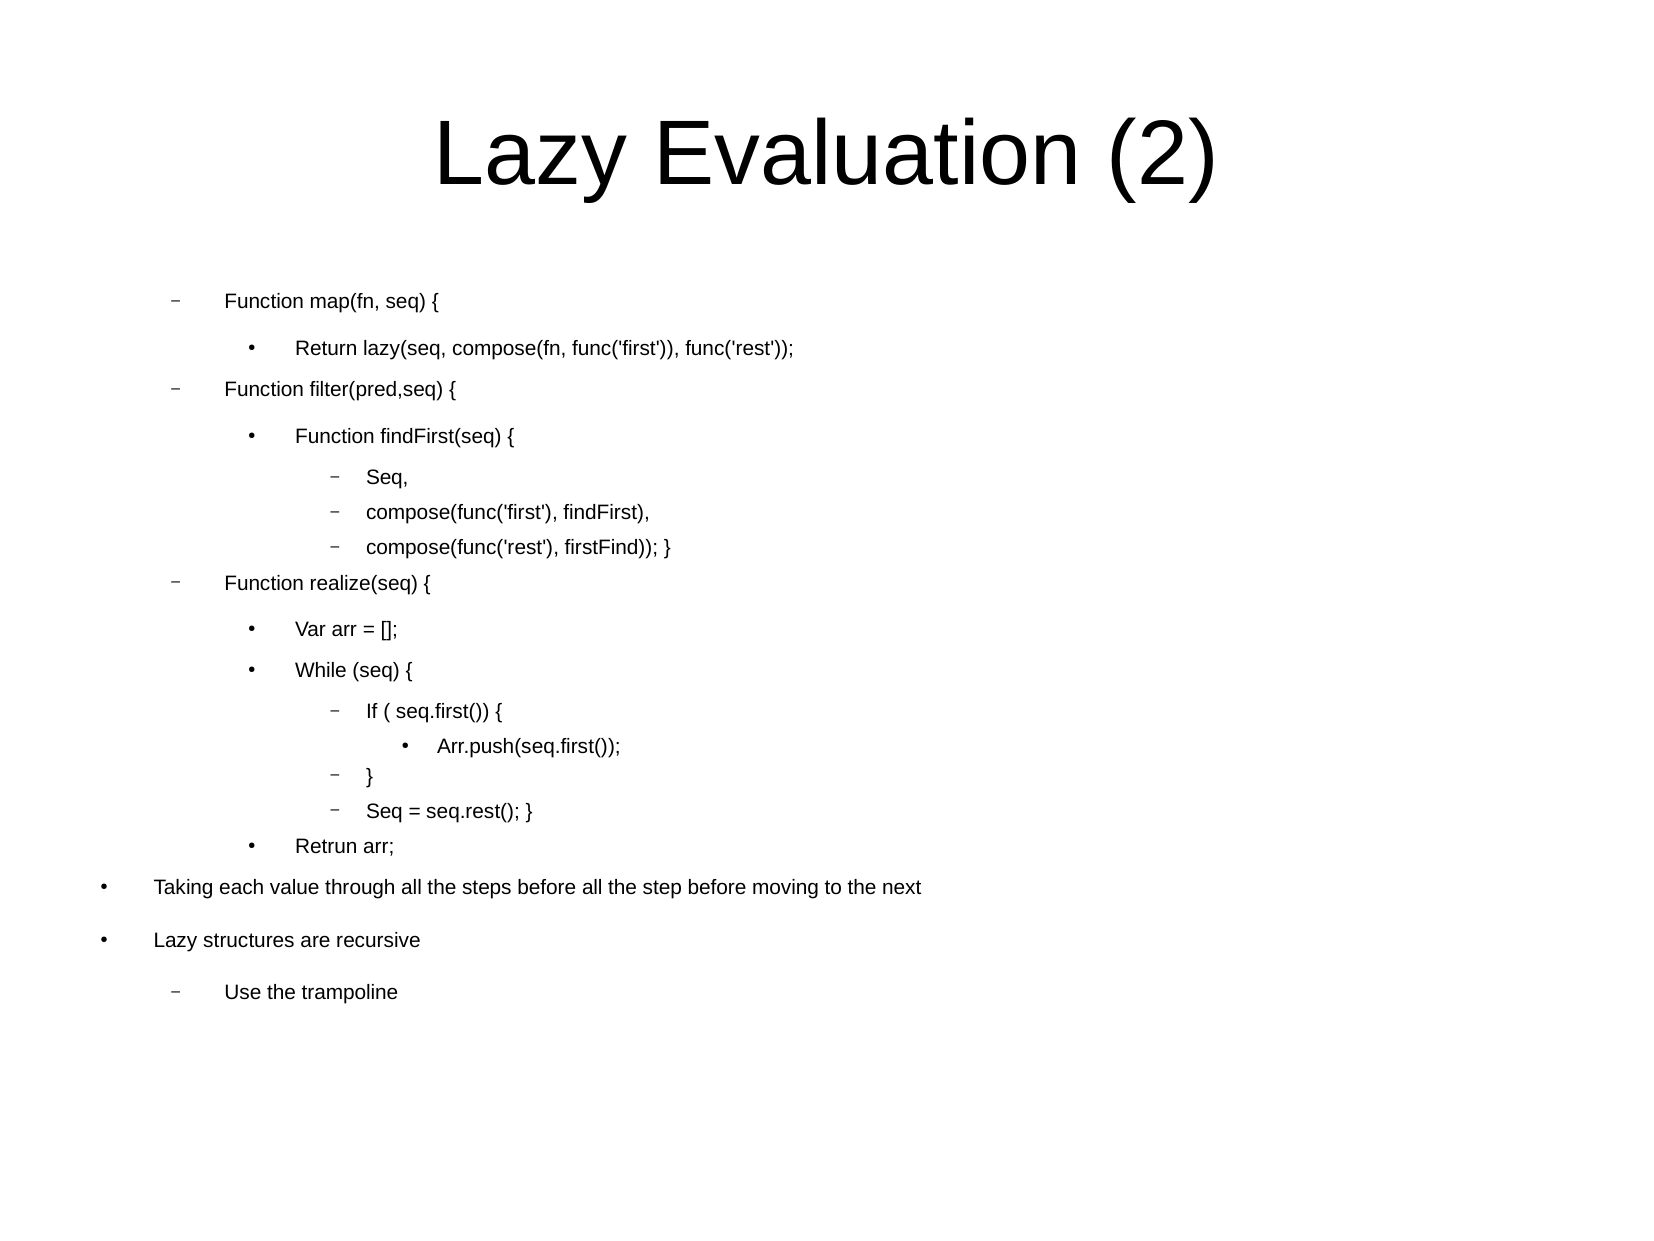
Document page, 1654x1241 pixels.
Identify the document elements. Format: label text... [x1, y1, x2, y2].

list Function map(fn, seq) { Return lazy(seq, compose(fn, func('first')), func('rest')); Function filter(pred,seq) { Function findFirst(seq) { Seq, compose(func('first'), findFirst), compose(func('rest'), firstFind)); } Function realize(seq) { Var arr = []; While (seq) { If ( seq.first()) { Arr.push(seq.first()); } Seq = seq.rest(); } Retrun arr; Taking each value through all the steps before all the step before moving to the next Lazy structures are recursive Use the trampoline [82, 290, 1571, 1201]
title Lazy Evaluation (2) [82, 49, 1571, 257]
